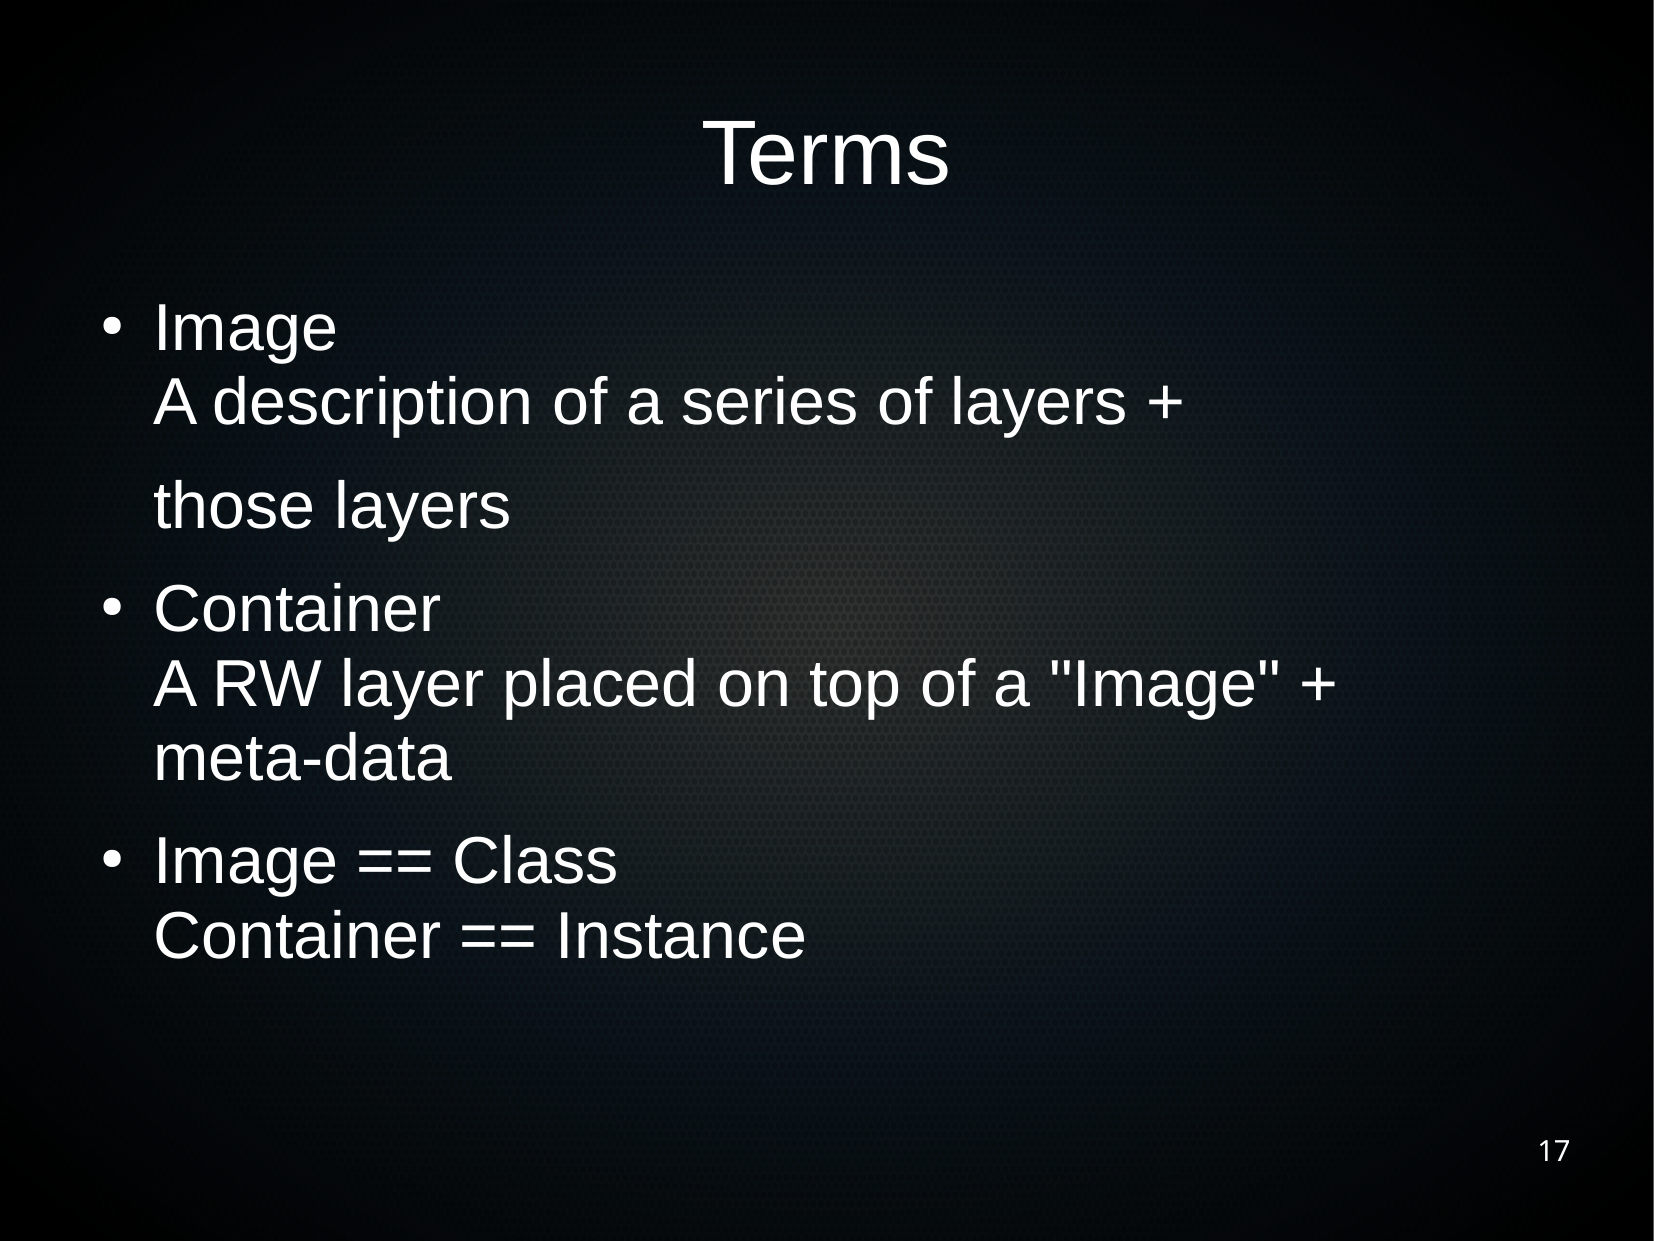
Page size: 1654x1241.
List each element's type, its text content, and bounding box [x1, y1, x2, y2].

title Terms [82, 49, 1571, 257]
list Image A description of a series of layers + those layers Container A RW layer placed on top of a "Image" + meta-data Image == Class Container == Instance [82, 290, 1538, 1010]
picture [0, 0, 1654, 1241]
